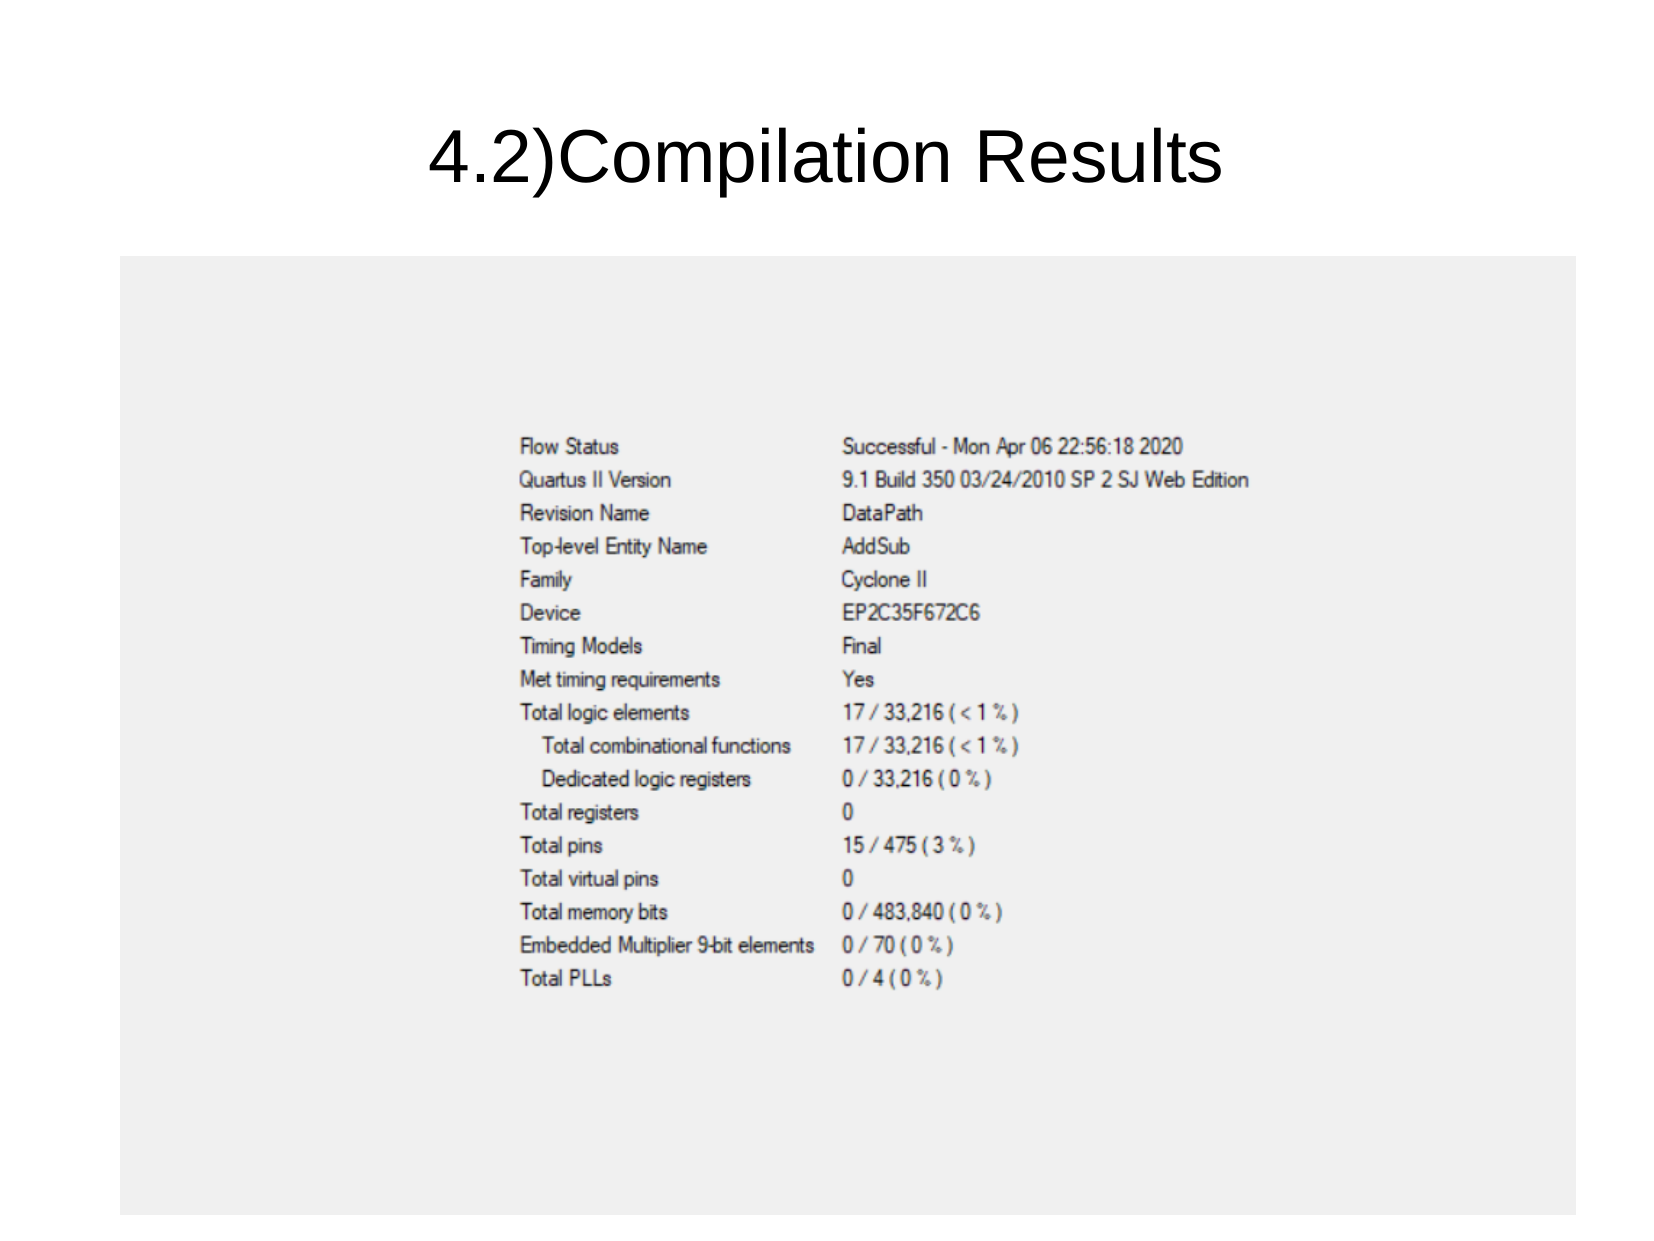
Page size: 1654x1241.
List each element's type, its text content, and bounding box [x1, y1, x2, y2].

picture [120, 256, 1576, 1216]
title 4.2)Compilation Results [82, 49, 1571, 257]
